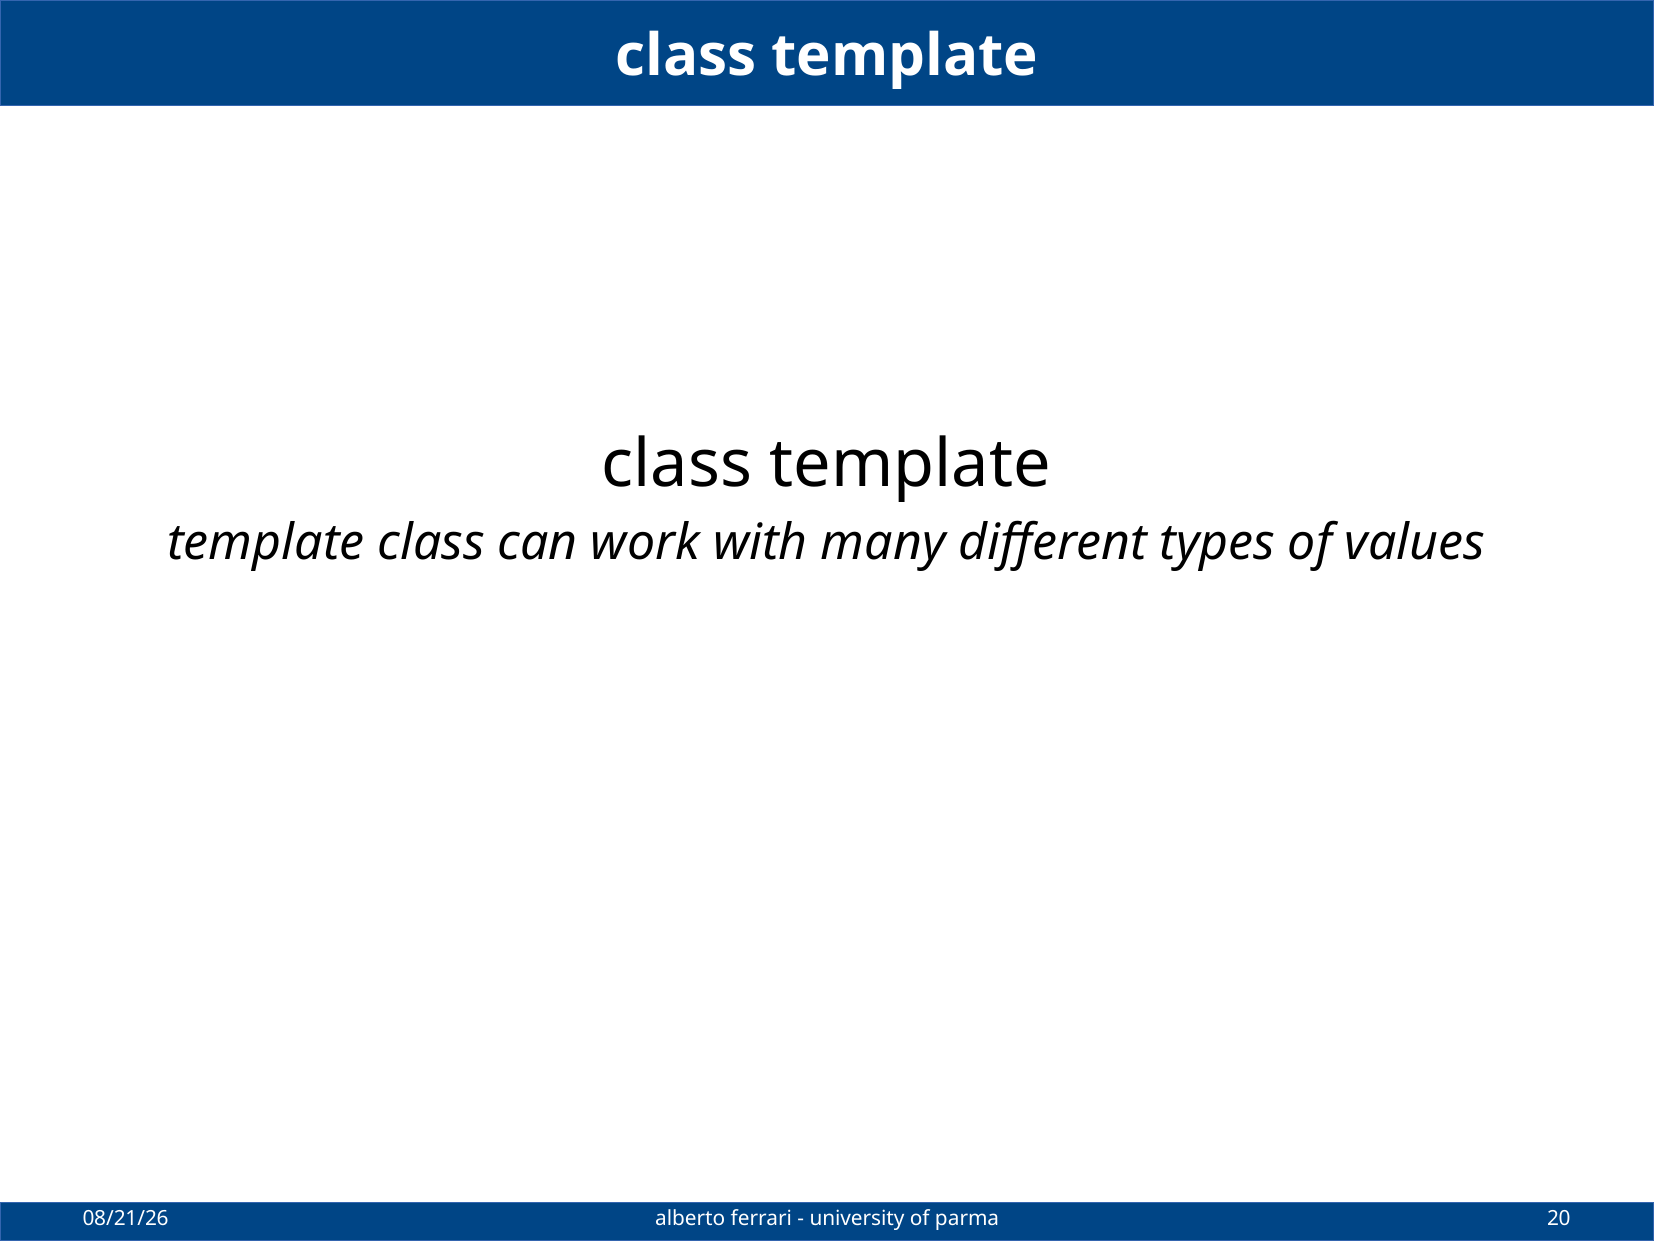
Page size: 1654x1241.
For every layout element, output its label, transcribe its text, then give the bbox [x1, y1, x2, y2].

title class template [0, 0, 1654, 106]
subtitle class template template class can work with many different types of values [82, 135, 1571, 855]
